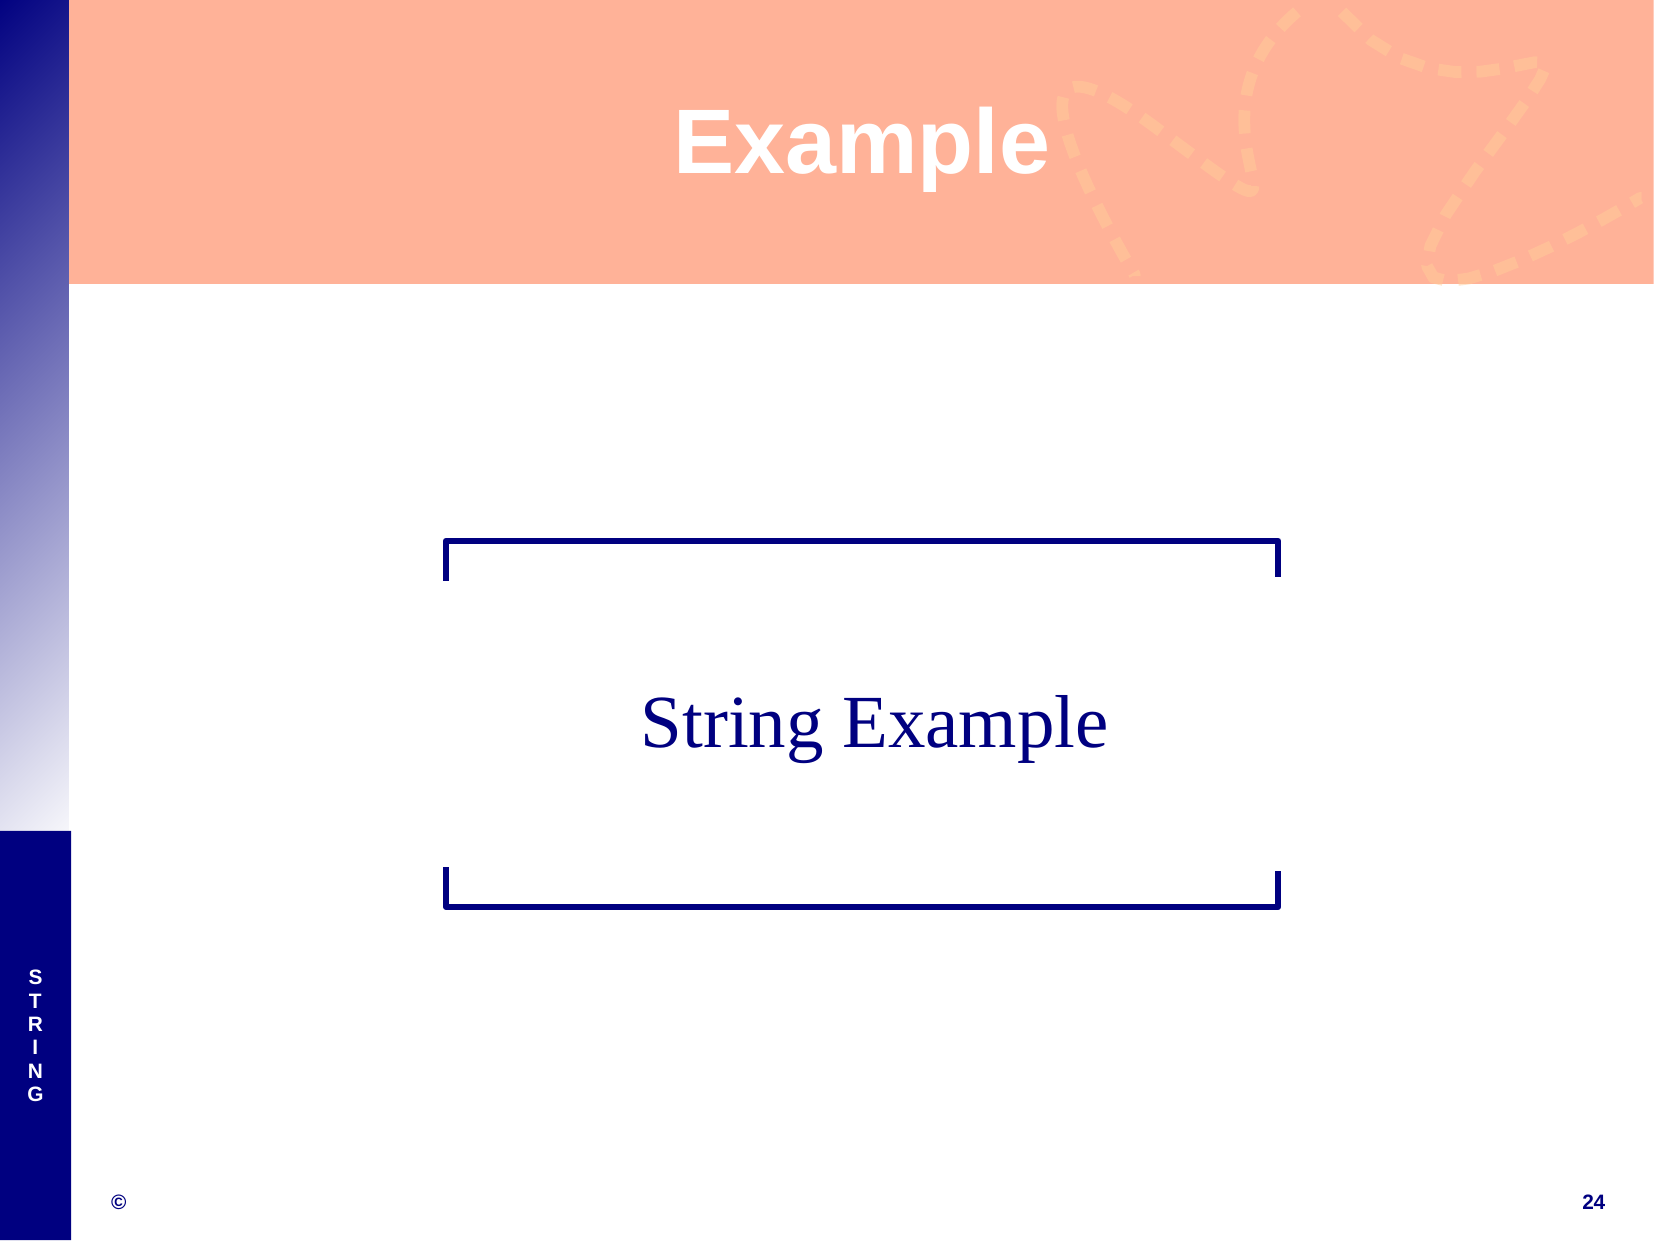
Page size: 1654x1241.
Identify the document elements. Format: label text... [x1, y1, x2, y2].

text_box S T R I N G [0, 831, 71, 1241]
text_box String Example [461, 513, 1263, 931]
title Example [70, 37, 1654, 246]
